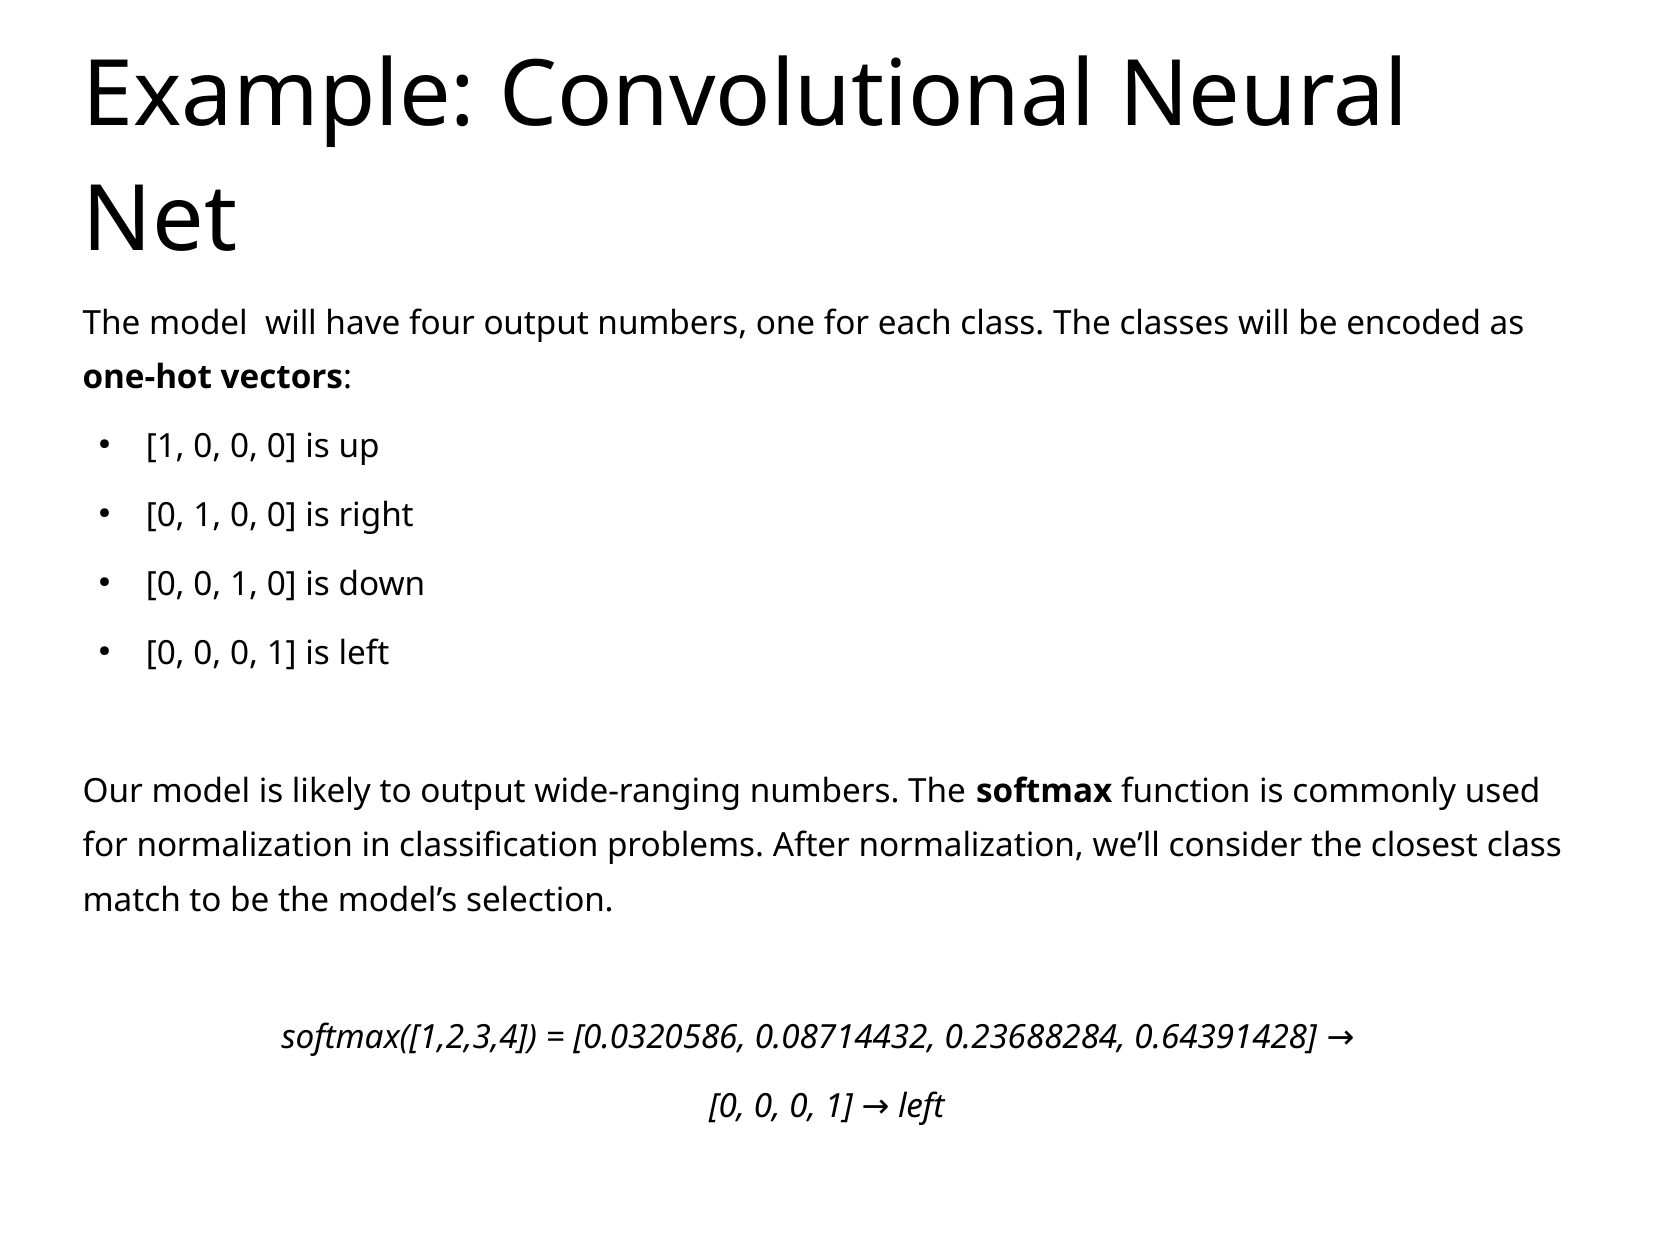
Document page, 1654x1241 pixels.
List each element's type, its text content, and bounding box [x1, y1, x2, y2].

title Example: Convolutional Neural Net [82, 49, 1571, 257]
list The model will have four output numbers, one for each class. The classes will be encoded as one-hot vectors: [1, 0, 0, 0] is up [0, 1, 0, 0] is right [0, 0, 1, 0] is down [0, 0, 0, 1] is left Our model is likely to output wide-ranging numbers. The softmax function is commonly used for normalization in classification problems. After normalization, we’ll consider the closest class match to be the model’s selection. softmax([1,2,3,4]) = [0.0320586, 0.08714432, 0.23688284, 0.64391428] → [0, 0, 0, 1] → left [82, 290, 1571, 1141]
